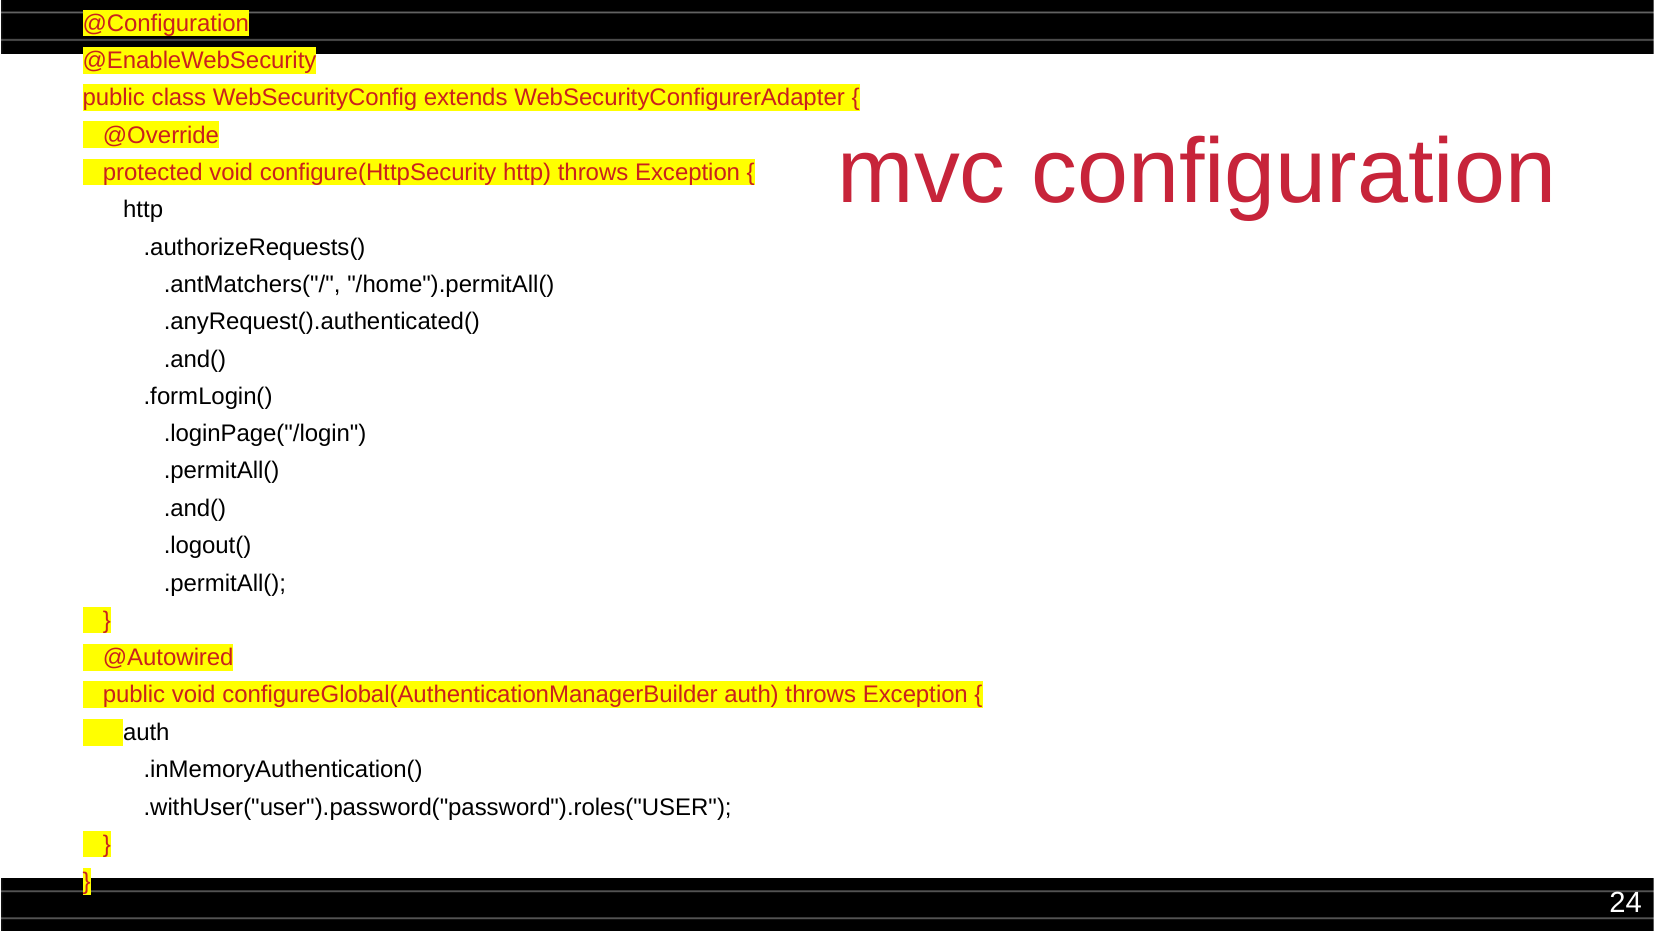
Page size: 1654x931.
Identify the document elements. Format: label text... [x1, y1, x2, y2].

picture [1, 878, 1654, 931]
list @Configuration @EnableWebSecurity public class WebSecurityConfig extends WebSecurityConfigurerAdapter { @Override protected void configure(HttpSecurity http) throws Exception { http .authorizeRequests() .antMatchers("/", "/home").permitAll() .anyRequest().authenticated() .and() .formLogin() .loginPage("/login") .permitAll() .and() .logout() .permitAll(); } @Autowired public void configureGlobal(AuthenticationManagerBuilder auth) throws Exception { auth .inMemoryAuthentication() .withUser("user").password("password").roles("USER"); } } [82, 9, 1571, 919]
picture [1, 0, 1654, 54]
